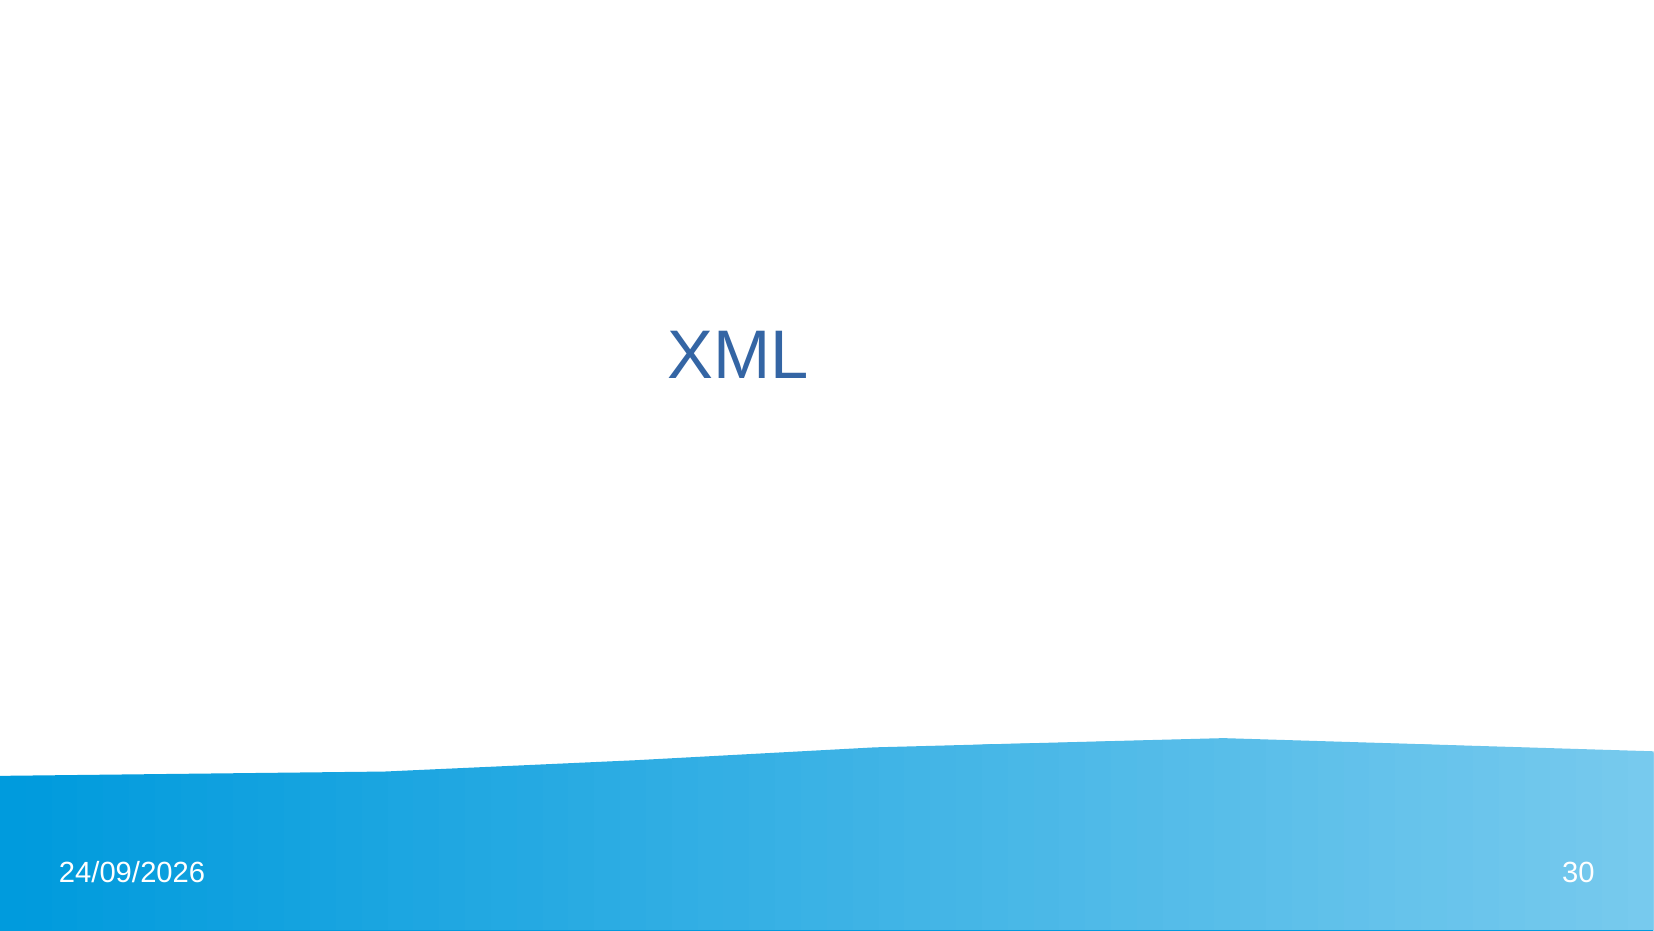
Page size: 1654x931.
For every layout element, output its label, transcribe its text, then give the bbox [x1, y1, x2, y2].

title XML [0, 265, 1477, 443]
